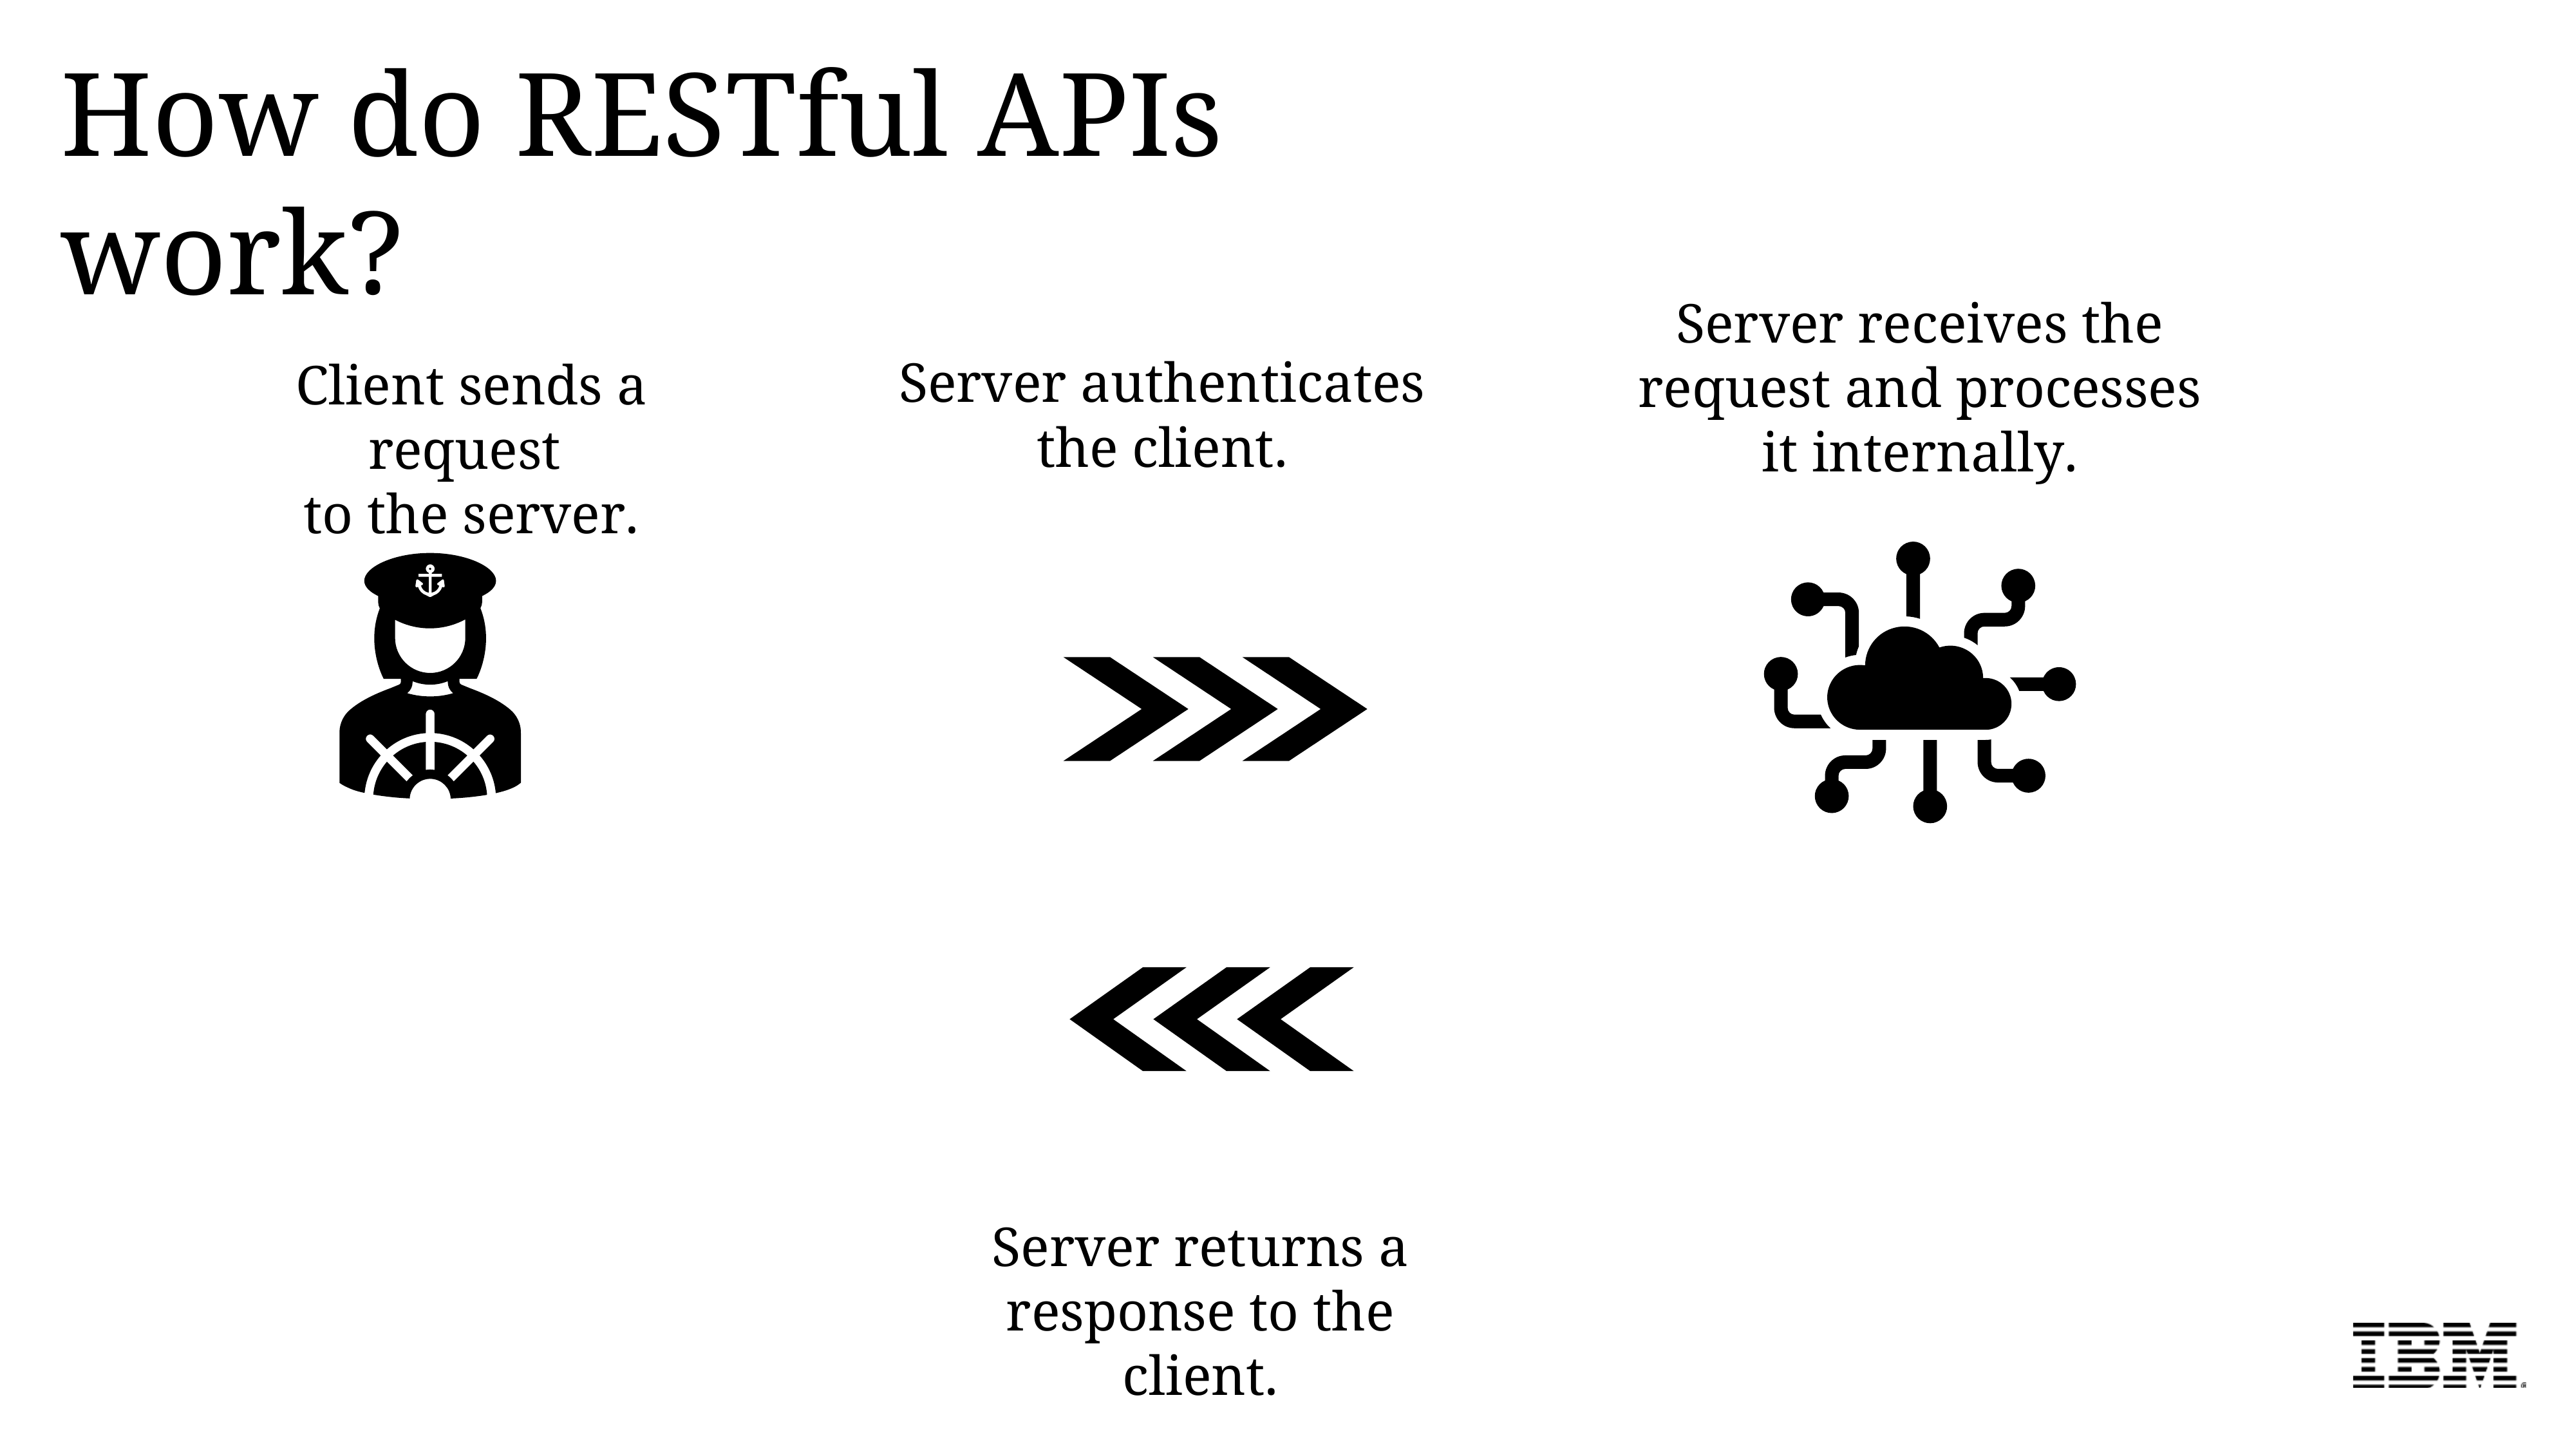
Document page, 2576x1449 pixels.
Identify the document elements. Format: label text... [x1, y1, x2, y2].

picture [1044, 929, 1383, 1110]
text_box Server returns a response to the client. [937, 1213, 1465, 1384]
text_box Client sends a request to the server. [207, 350, 735, 540]
picture [1755, 520, 2085, 849]
text_box Server authenticates the client. [898, 348, 1426, 520]
title How do RESTful APIs work? [61, 41, 1832, 211]
text_box [61, 211, 2448, 1209]
picture [288, 540, 572, 824]
picture [1032, 619, 1395, 799]
text_box Server receives the request and processes it internally. [1624, 289, 2215, 507]
